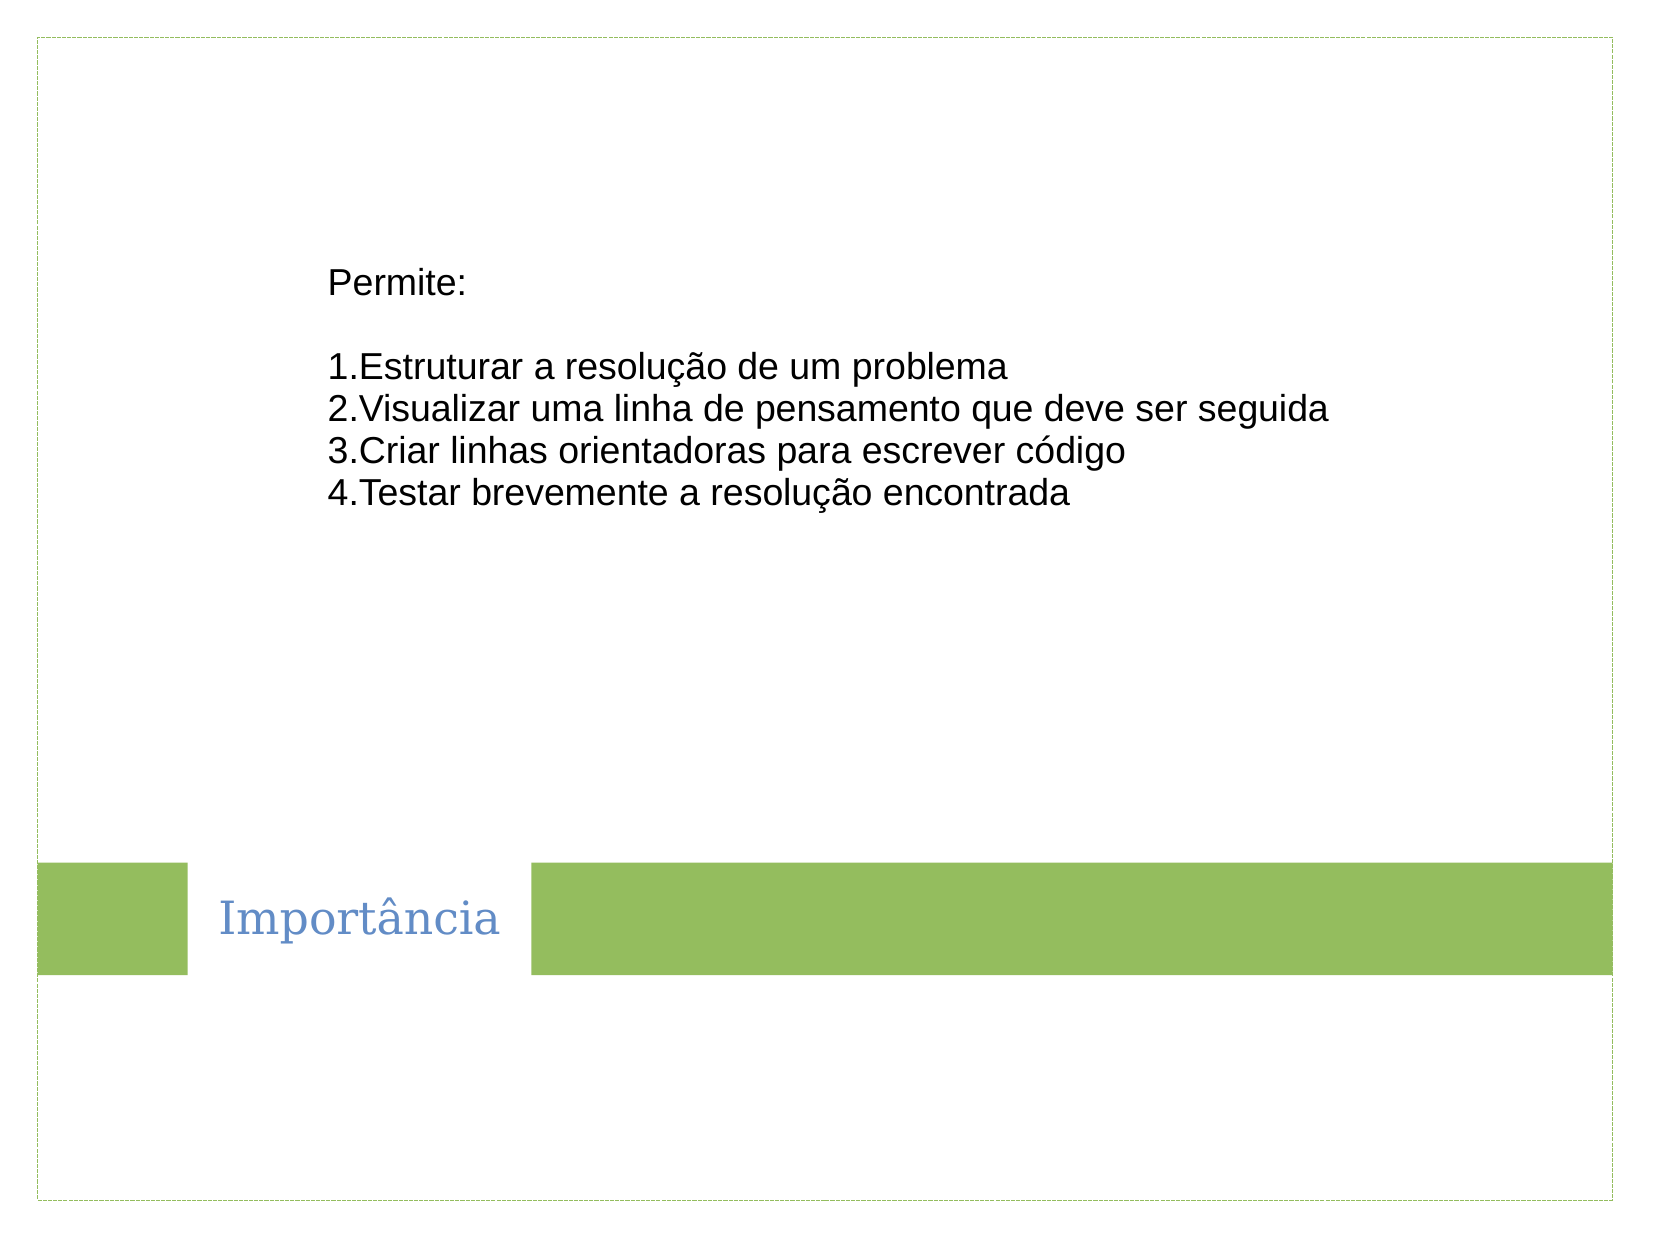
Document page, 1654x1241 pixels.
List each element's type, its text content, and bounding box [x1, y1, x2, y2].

text_box Permite: Estruturar a resolução de um problema Visualizar uma linha de pensamento que deve ser seguida Criar linhas orientadoras para escrever código Testar brevemente a resolução encontrada [312, 253, 1347, 521]
text_box [531, 862, 1613, 976]
text_box [37, 862, 188, 976]
text_box Importância [203, 884, 517, 953]
